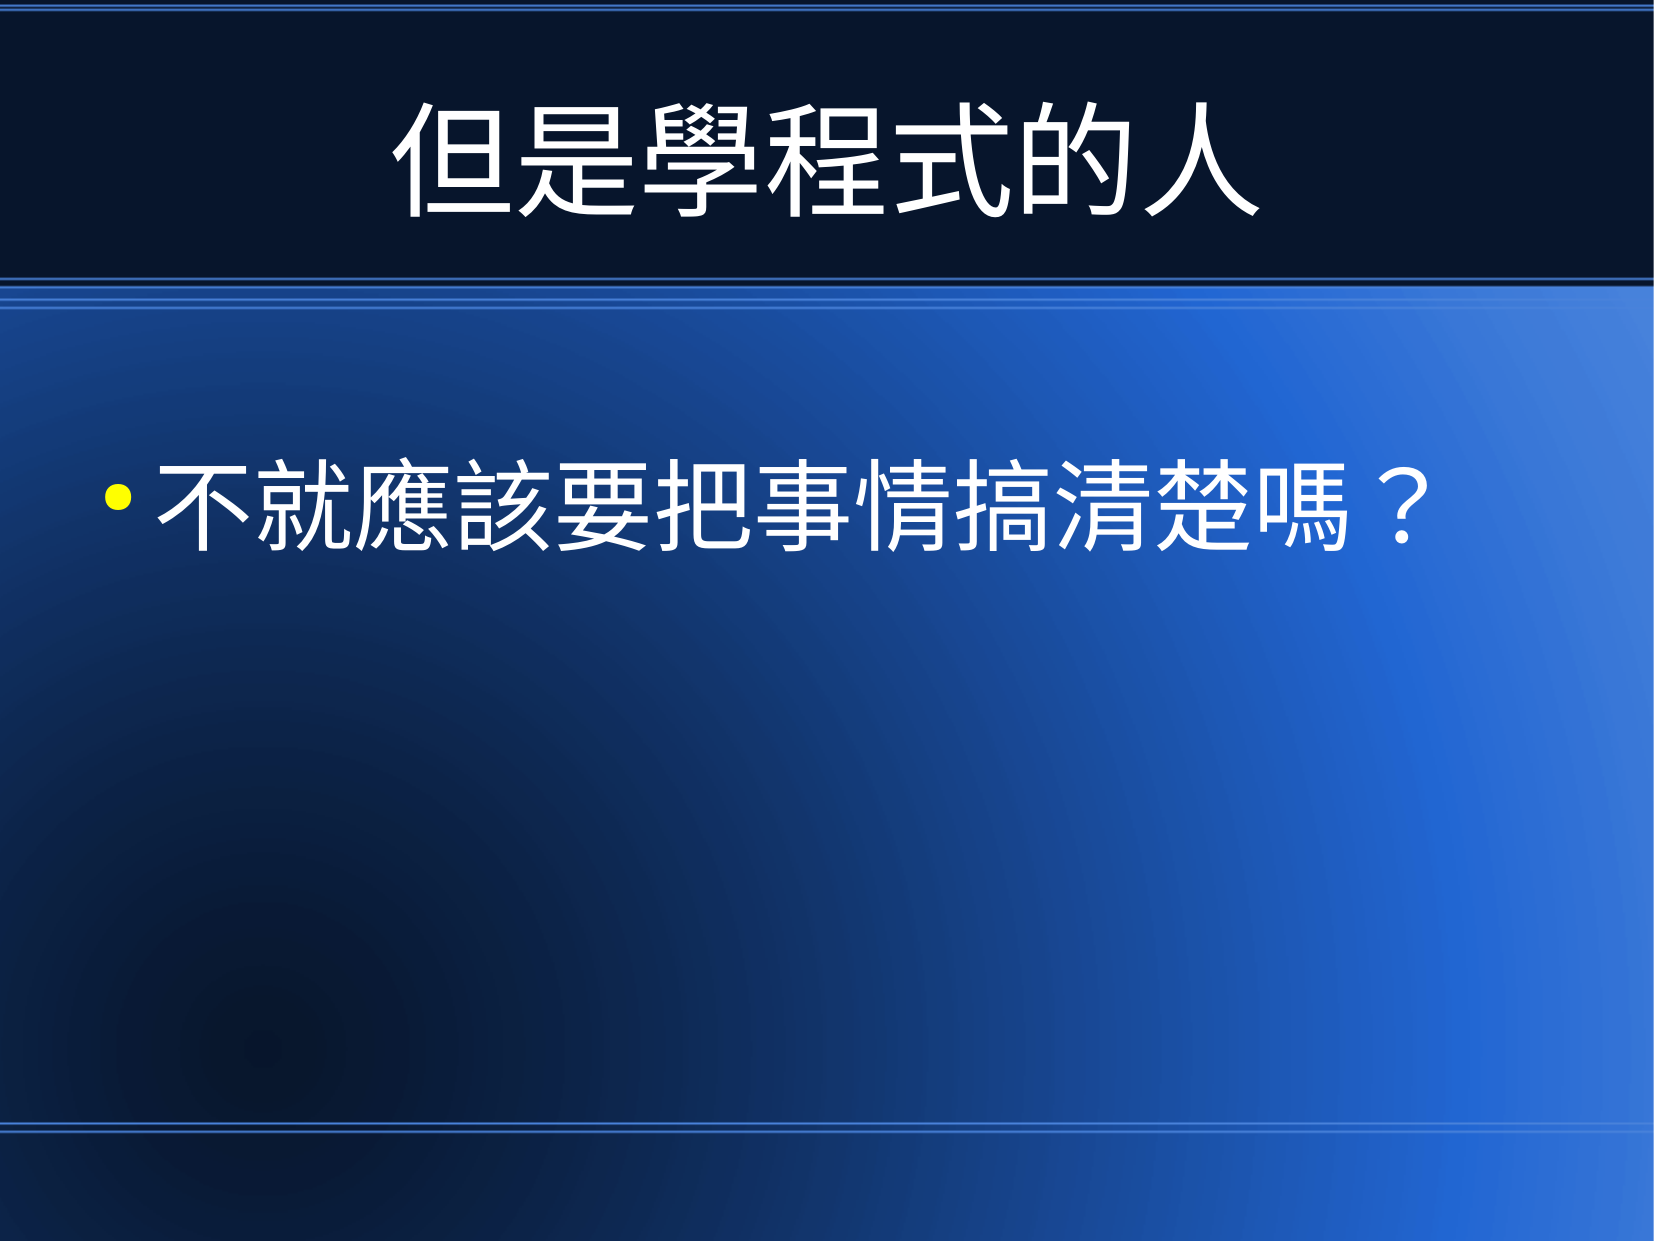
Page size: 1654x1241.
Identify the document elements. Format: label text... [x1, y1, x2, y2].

title 但是學程式的人 [82, 49, 1571, 257]
picture [0, 0, 1654, 1241]
list 不就應該要把事情搞清楚嗎？ [82, 355, 1571, 1241]
